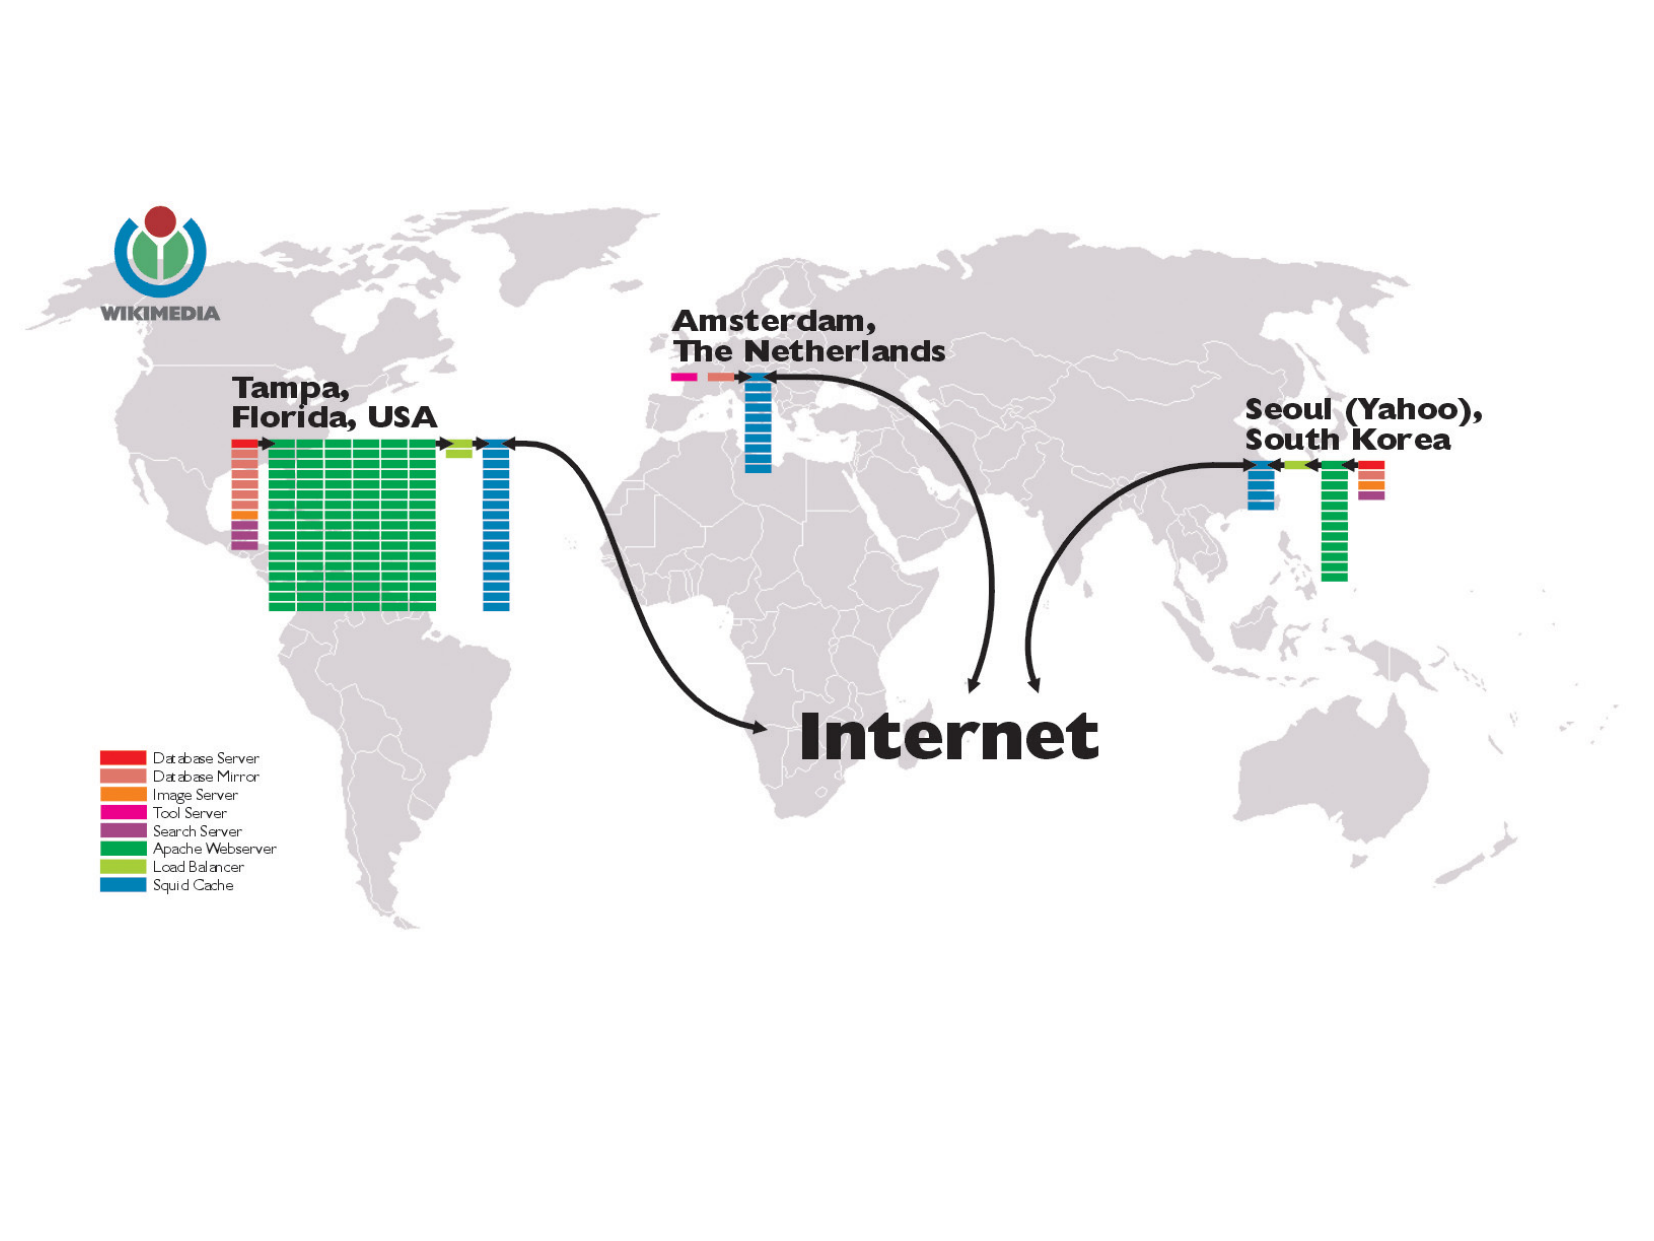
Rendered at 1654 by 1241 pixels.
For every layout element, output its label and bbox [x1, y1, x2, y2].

picture [11, 193, 1634, 944]
